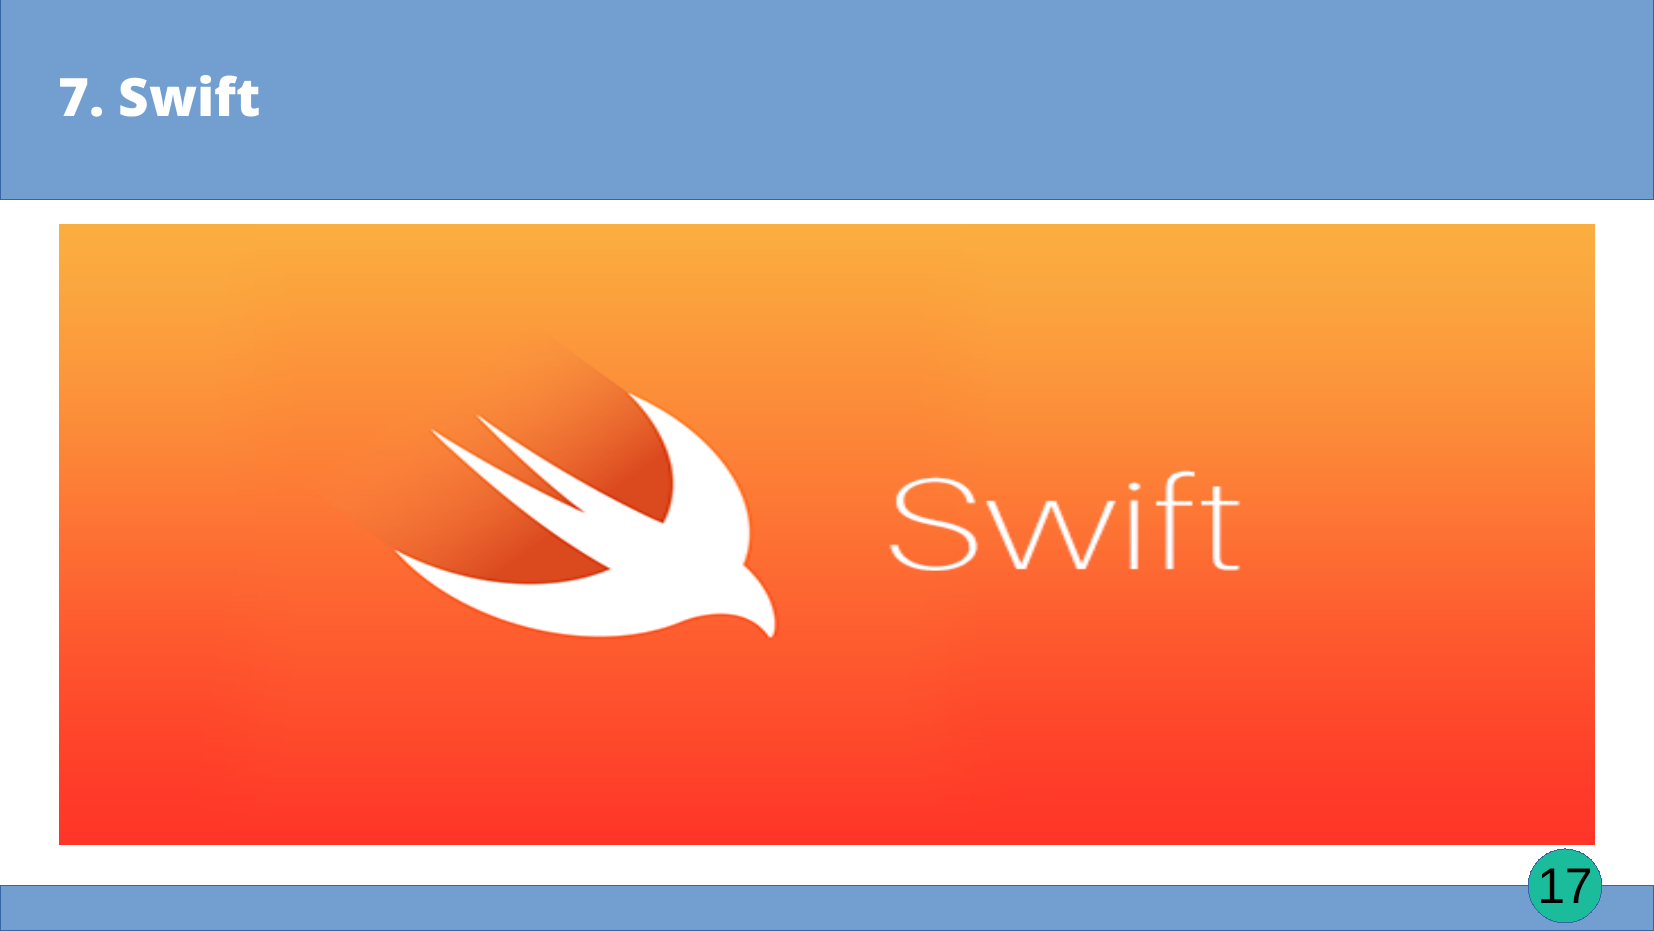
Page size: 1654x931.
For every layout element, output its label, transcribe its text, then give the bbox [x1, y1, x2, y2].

title 7. Swift [59, 37, 1595, 155]
picture [59, 224, 1595, 846]
